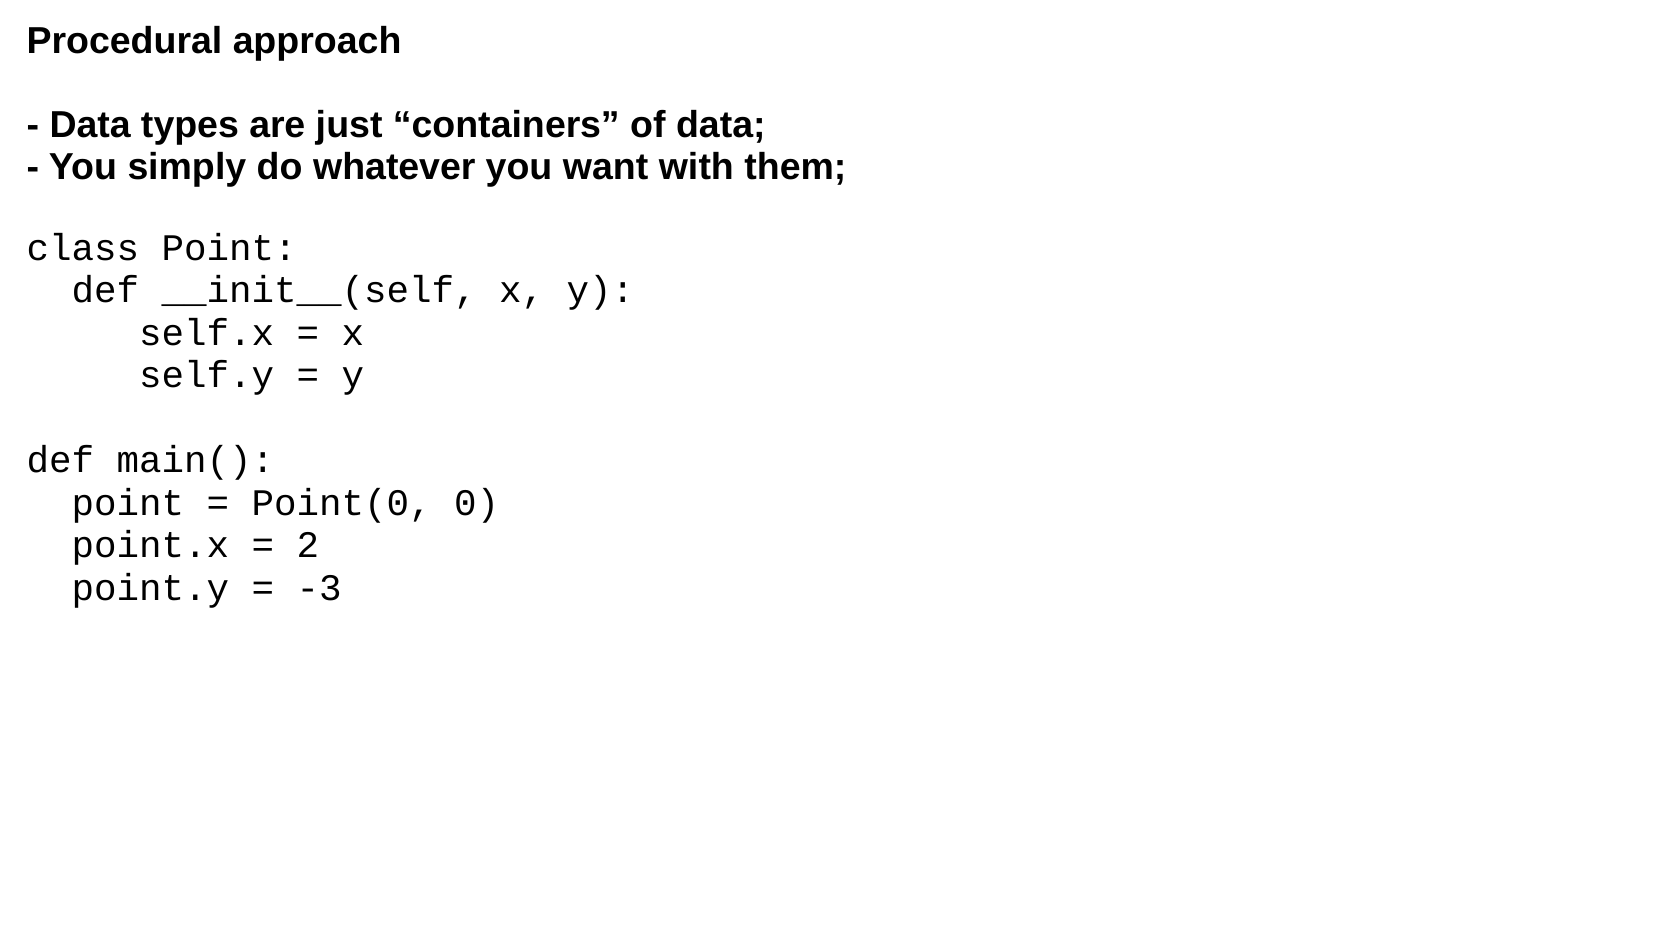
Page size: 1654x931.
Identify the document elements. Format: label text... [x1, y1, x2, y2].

text_box Procedural approach - Data types are just “containers” of data; - You simply do whatever you want with them; class Point: def __init__(self, x, y): self.x = x self.y = y def main(): point = Point(0, 0) point.x = 2 point.y = -3 [11, 11, 1607, 705]
